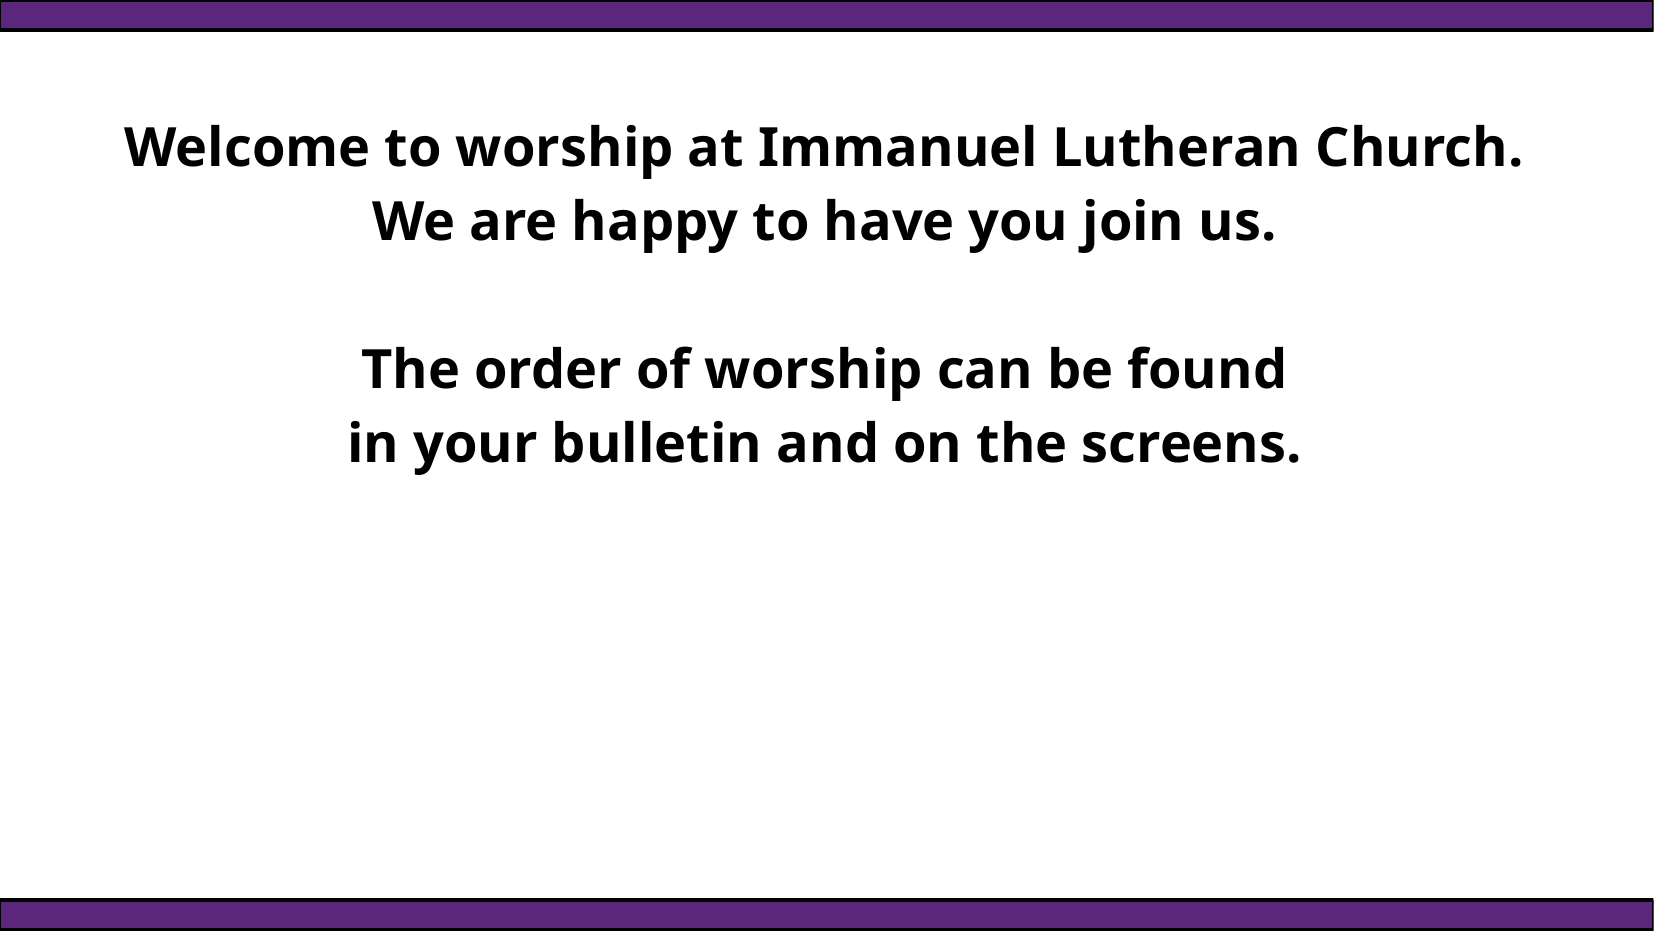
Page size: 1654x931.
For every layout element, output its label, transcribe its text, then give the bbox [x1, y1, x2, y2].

text_box [0, 0, 1654, 31]
text_box [0, 900, 1654, 931]
picture [0, 31, 1654, 900]
text_box Welcome to worship at Immanuel Lutheran Church. We are happy to have you join us. The order of worship can be found in your bulletin and on the screens. [60, 101, 1591, 621]
